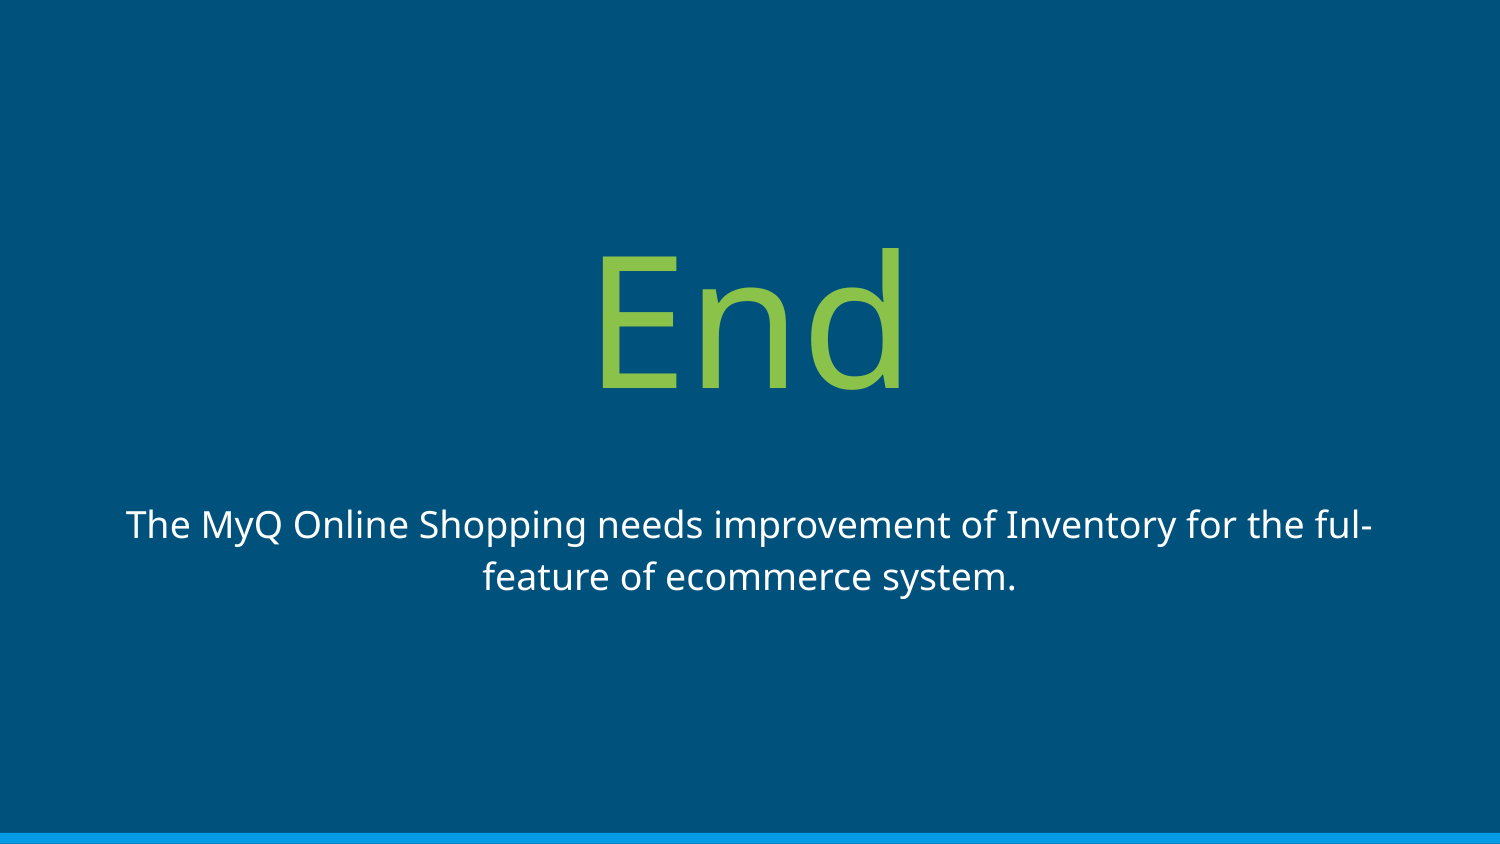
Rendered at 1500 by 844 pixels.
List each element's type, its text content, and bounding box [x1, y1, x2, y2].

list The MyQ Online Shopping needs improvement of Inventory for the ful-feature of ecommerce system. [63, 478, 1437, 655]
title End [63, 189, 1437, 442]
